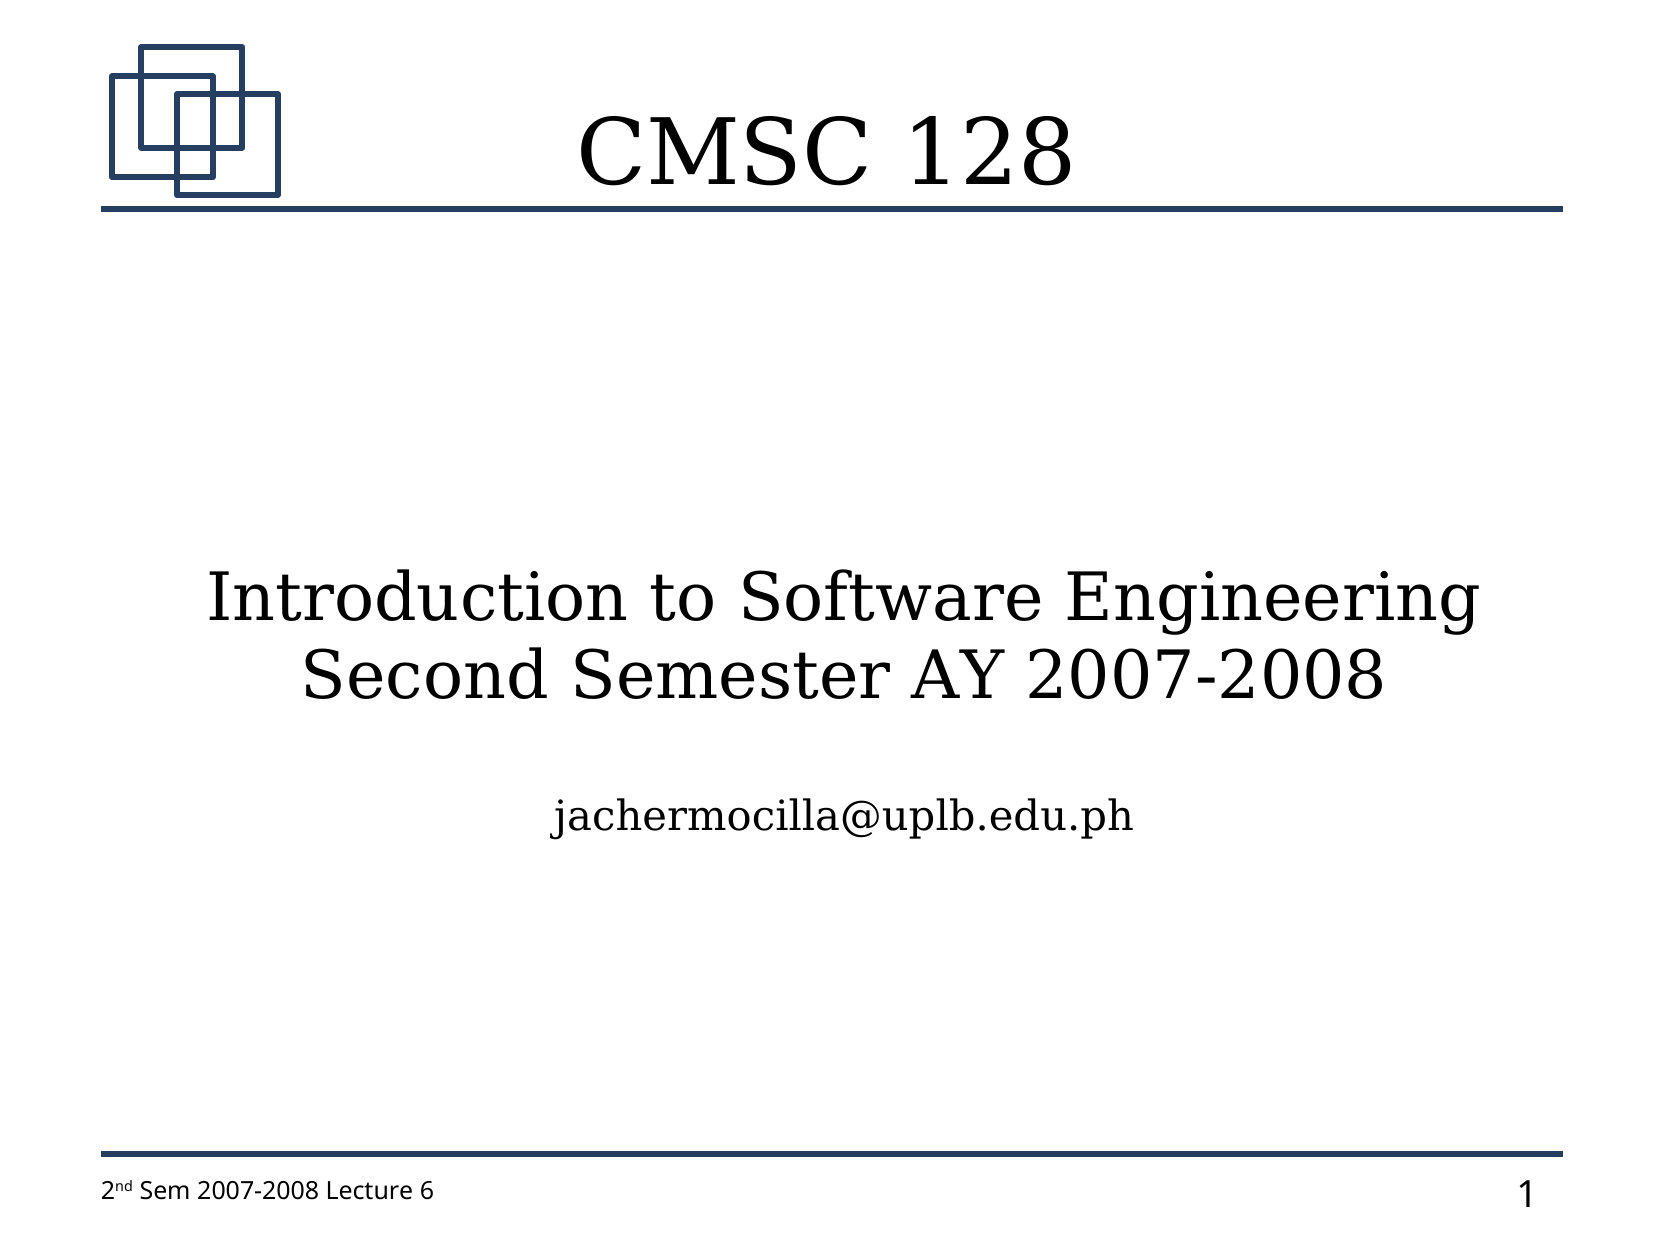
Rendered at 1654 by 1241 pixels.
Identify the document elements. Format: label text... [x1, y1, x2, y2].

subtitle Introduction to Software Engineering Second Semester AY 2007-2008 jachermocilla@uplb.edu.ph [82, 290, 1571, 1109]
title CMSC 128 [82, 49, 1571, 257]
